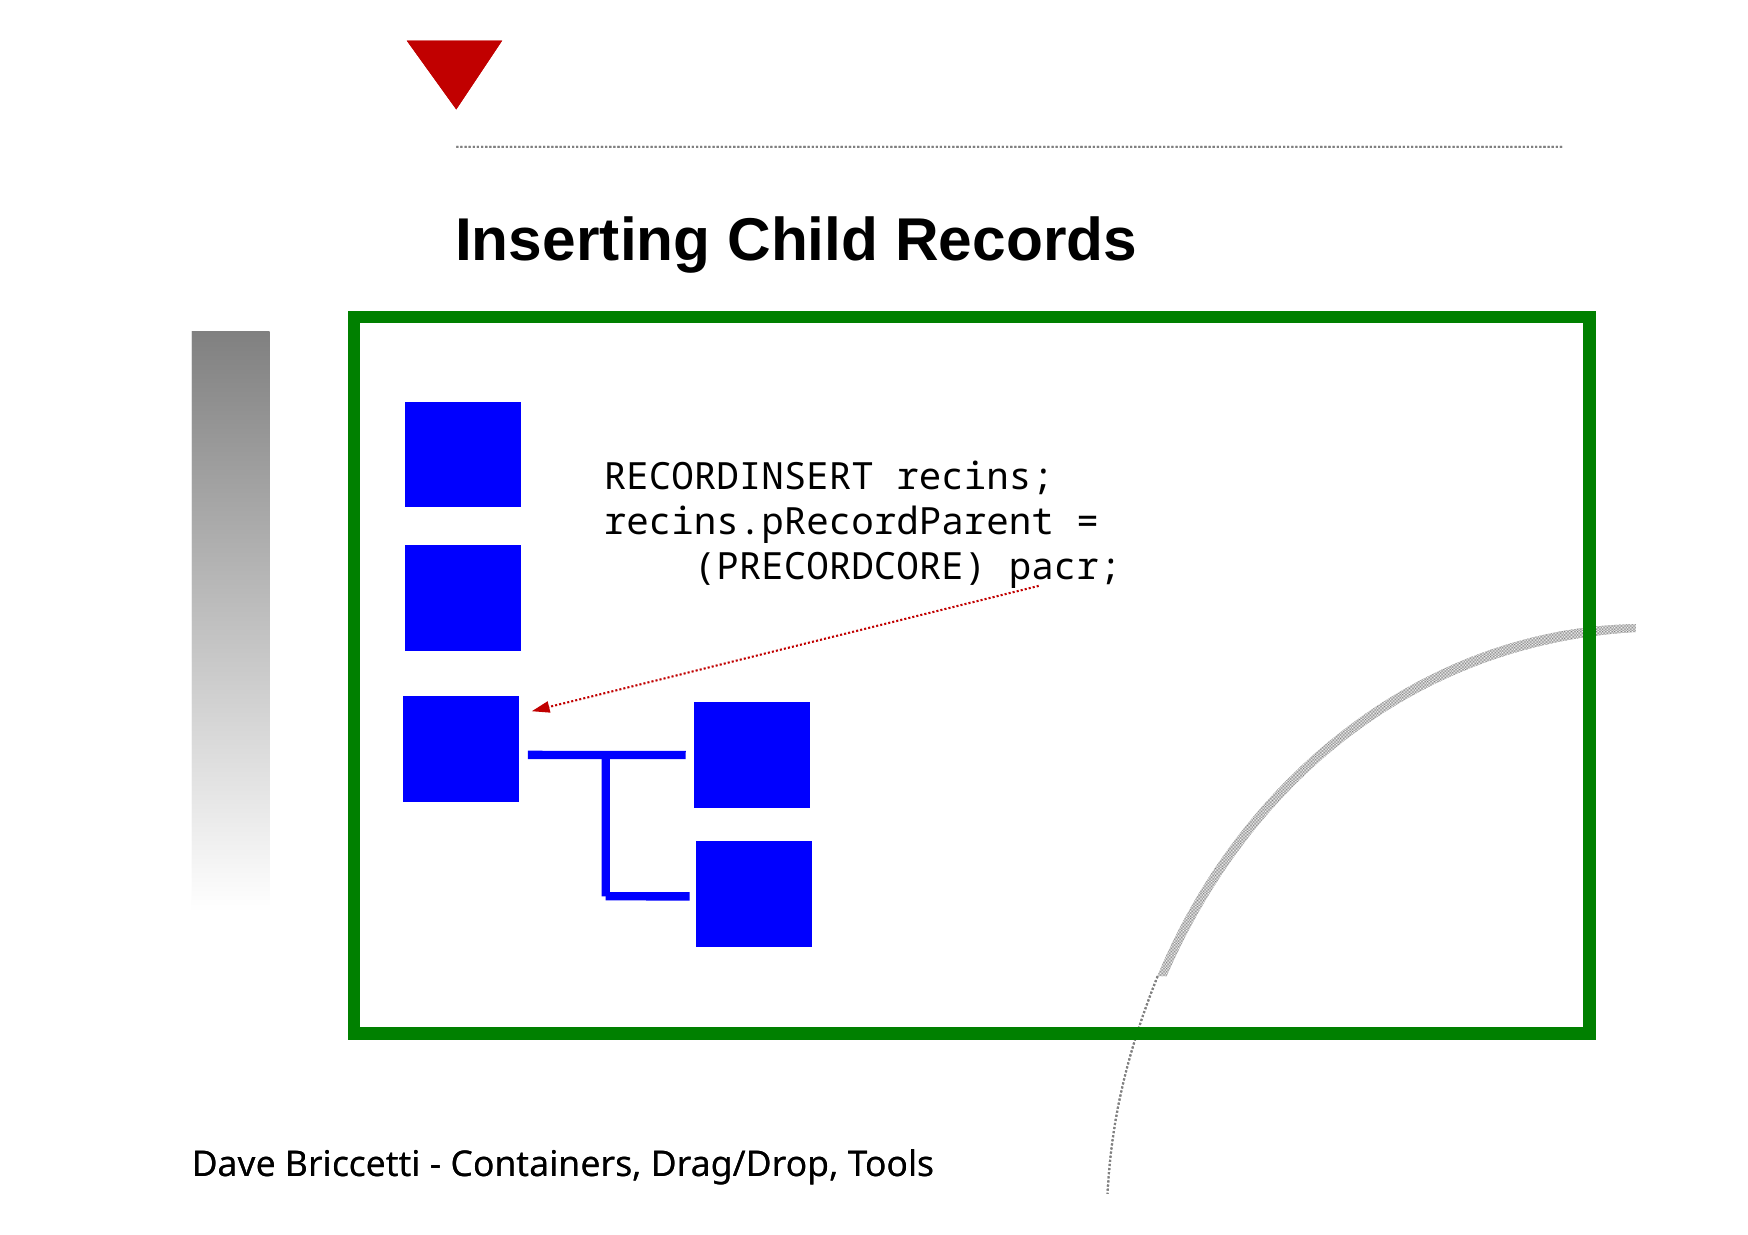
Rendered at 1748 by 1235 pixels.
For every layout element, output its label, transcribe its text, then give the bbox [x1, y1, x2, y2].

text_box [192, 332, 269, 911]
text_box [406, 403, 520, 506]
text_box [406, 546, 520, 649]
text_box Inserting Child Records [455, 196, 1568, 277]
text_box [406, 40, 503, 110]
text_box [1596, 624, 1636, 636]
text_box Dave Briccetti - Containers, Drag/Drop, Tools [191, 1141, 1505, 1210]
text_box [1157, 628, 1583, 977]
text_box [695, 703, 809, 807]
text_box RECORDINSERT recins; recins.pRecordParent = (PRECORDCORE) pacr; [603, 452, 1328, 578]
text_box [697, 842, 811, 946]
text_box [404, 697, 518, 801]
